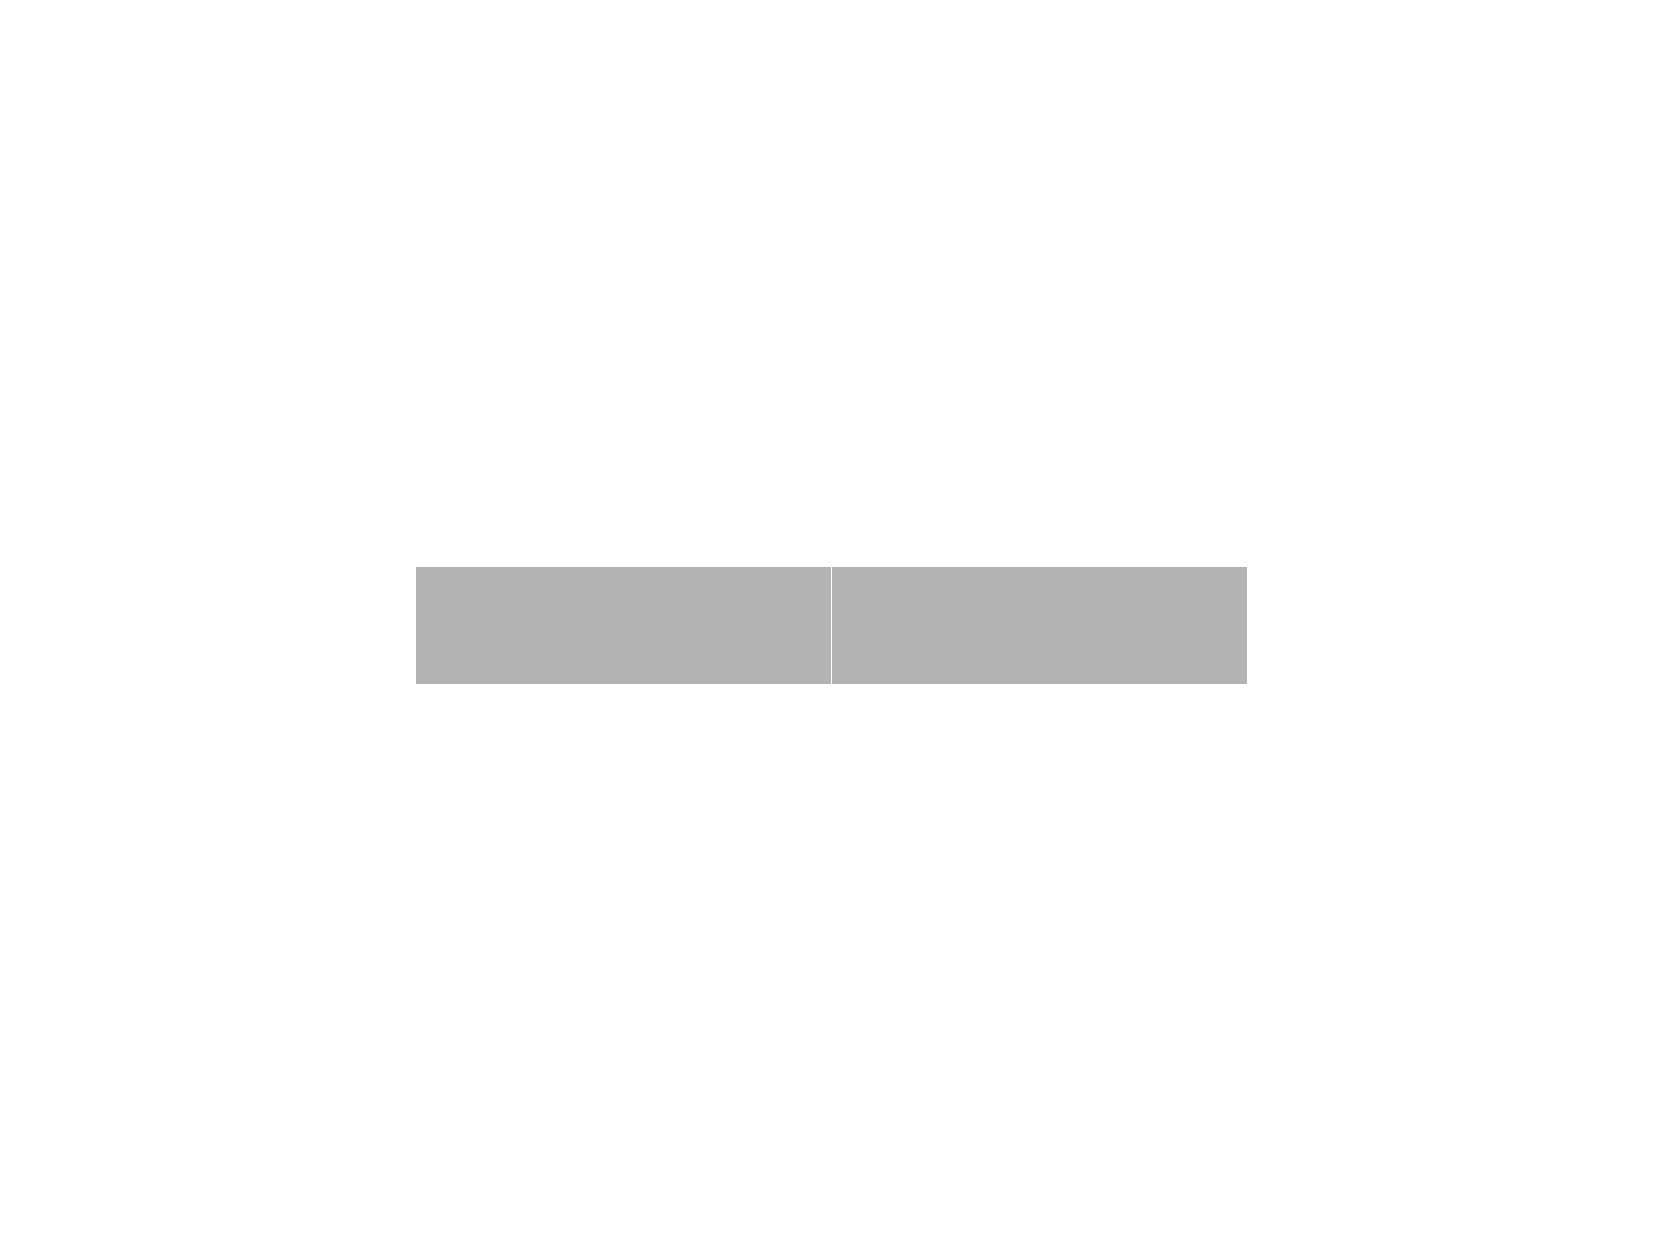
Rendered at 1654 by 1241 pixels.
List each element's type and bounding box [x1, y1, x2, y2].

table_header [416, 567, 831, 684]
table_header [832, 567, 1247, 684]
